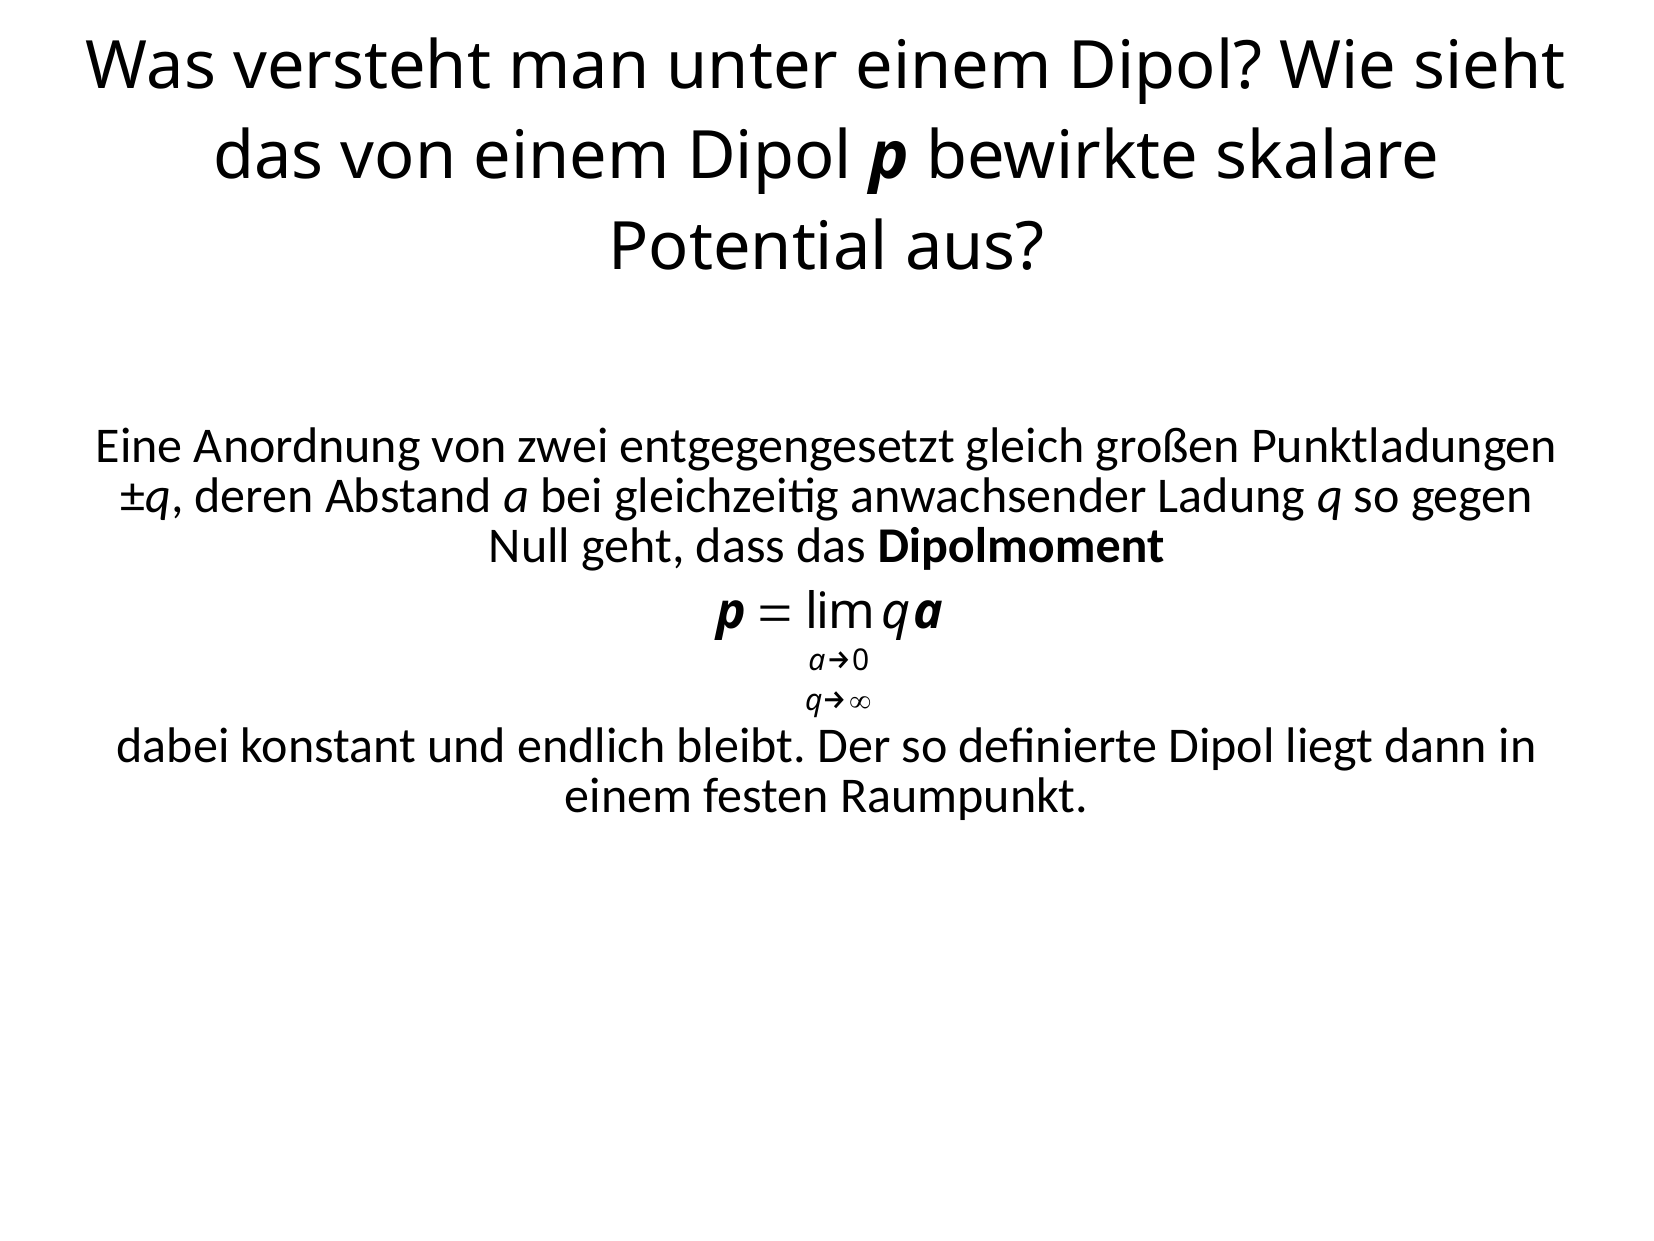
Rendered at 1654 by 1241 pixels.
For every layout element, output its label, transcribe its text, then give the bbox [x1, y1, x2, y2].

chart [706, 581, 947, 718]
title Was versteht man unter einem Dipol? Wie sieht das von einem Dipol p bewirkte skalare Potential aus? [82, 19, 1571, 287]
subtitle Eine Anordnung von zwei entgegengesetzt gleich großen Punktladungen ±q, deren Abstand a bei gleichzeitig anwachsender Ladung q so gegen Null geht, dass das Dipolmoment dabei konstant und endlich bleibt. Der so definierte Dipol liegt dann in einem festen Raumpunkt. [82, 290, 1571, 1010]
